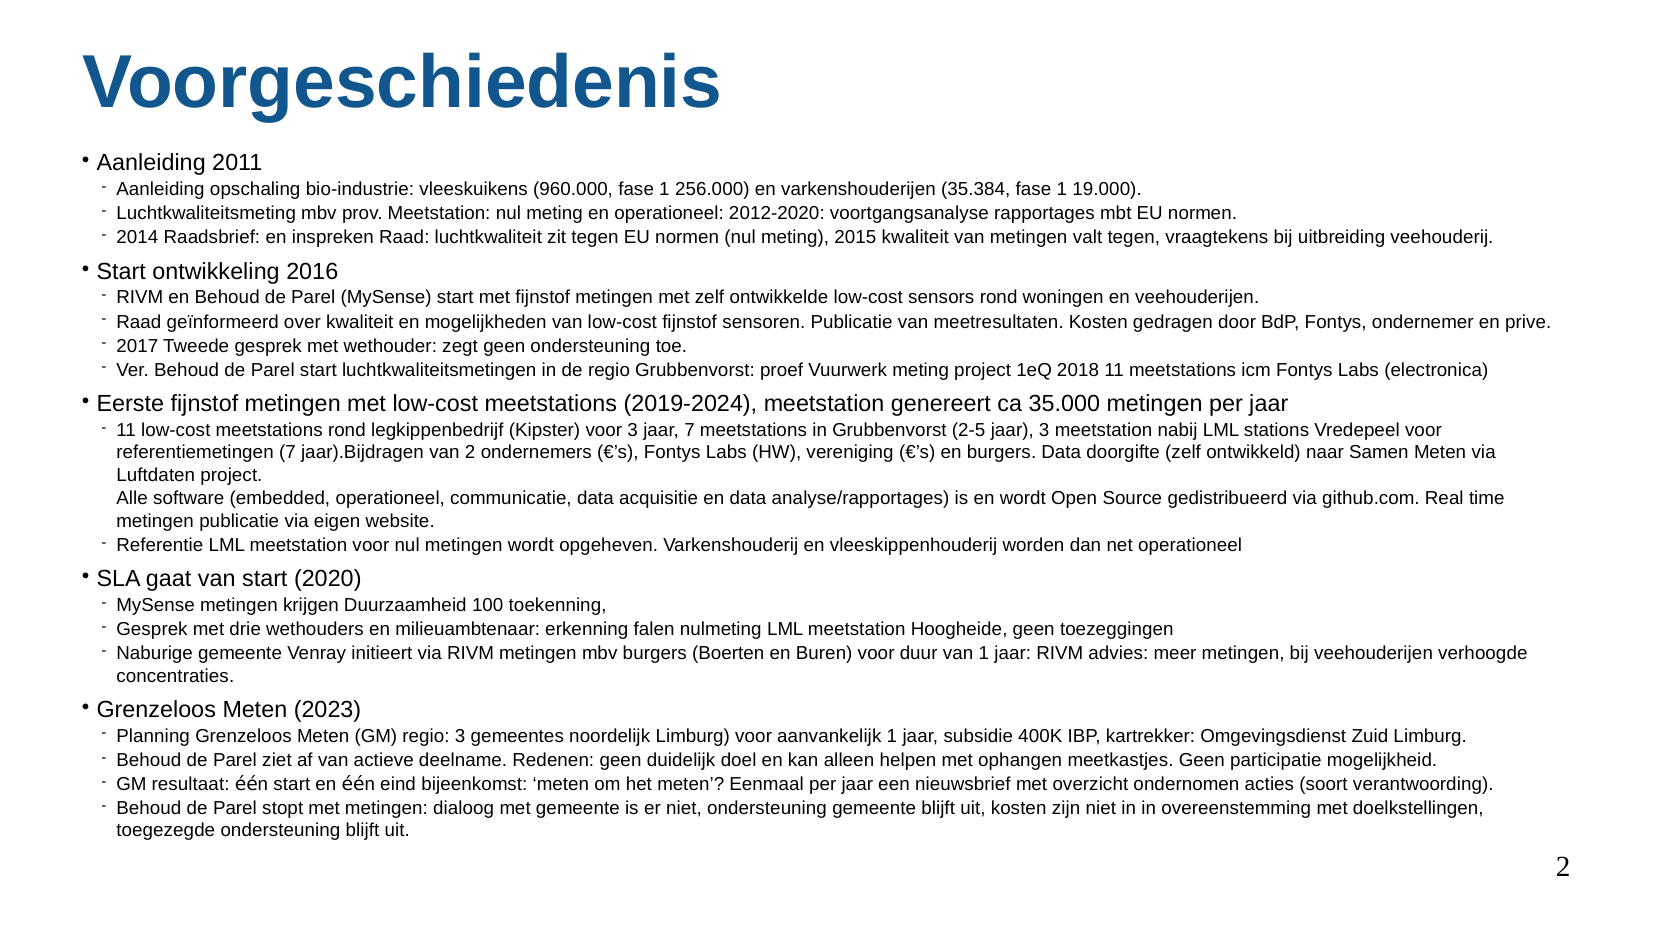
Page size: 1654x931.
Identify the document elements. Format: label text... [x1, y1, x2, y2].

list Aanleiding 2011 Aanleiding opschaling bio-industrie: vleeskuikens (960.000, fase 1 256.000) en varkenshouderijen (35.384, fase 1 19.000). Luchtkwaliteitsmeting mbv prov. Meetstation: nul meting en operationeel: 2012-2020: voortgangsanalyse rapportages mbt EU normen. 2014 Raadsbrief: en inspreken Raad: luchtkwaliteit zit tegen EU normen (nul meting), 2015 kwaliteit van metingen valt tegen, vraagtekens bij uitbreiding veehouderij. Start ontwikkeling 2016 RIVM en Behoud de Parel (MySense) start met fijnstof metingen met zelf ontwikkelde low-cost sensors rond woningen en veehouderijen. Raad geïnformeerd over kwaliteit en mogelijkheden van low-cost fijnstof sensoren. Publicatie van meetresultaten. Kosten gedragen door BdP, Fontys, ondernemer en prive. 2017 Tweede gesprek met wethouder: zegt geen ondersteuning toe. Ver. Behoud de Parel start luchtkwaliteitsmetingen in de regio Grubbenvorst: proef Vuurwerk meting project 1eQ 2018 11 meetstations icm Fontys Labs (electronica) Eerste fijnstof metingen met low-cost meetstations (2019-2024), meetstation genereert ca 35.000 metingen per jaar 11 low-cost meetstations rond legkippenbedrijf (Kipster) voor 3 jaar, 7 meetstations in Grubbenvorst (2-5 jaar), 3 meetstation nabij LML stations Vredepeel voor referentiemetingen (7 jaar).Bijdragen van 2 ondernemers (€’s), Fontys Labs (HW), vereniging (€’s) en burgers. Data doorgifte (zelf ontwikkeld) naar Samen Meten via Luftdaten project. Alle software (embedded, operationeel, communicatie, data acquisitie en data analyse/rapportages) is en wordt Open Source gedistribueerd via github.com. Real time metingen publicatie via eigen website. Referentie LML meetstation voor nul metingen wordt opgeheven. Varkenshouderij en vleeskippenhouderij worden dan net operationeel SLA gaat van start (2020) MySense metingen krijgen Duurzaamheid 100 toekenning, Gesprek met drie wethouders en milieuambtenaar: erkenning falen nulmeting LML meetstation Hoogheide, geen toezeggingen Naburige gemeente Venray initieert via RIVM metingen mbv burgers (Boerten en Buren) voor duur van 1 jaar: RIVM advies: meer metingen, bij veehouderijen verhoogde concentraties. Grenzeloos Meten (2023) Planning Grenzeloos Meten (GM) regio: 3 gemeentes noordelijk Limburg) voor aanvankelijk 1 jaar, subsidie 400K IBP, kartrekker: Omgevingsdienst Zuid Limburg. Behoud de Parel ziet af van actieve deelname. Redenen: geen duidelijk doel en kan alleen helpen met ophangen meetkastjes. Geen participatie mogelijkheid. GM resultaat: één start en één eind bijeenkomst: ‘meten om het meten’? Eenmaal per jaar een nieuwsbrief met overzicht ondernomen acties (soort verantwoording). Behoud de Parel stopt met metingen: dialoog met gemeente is er niet, ondersteuning gemeente blijft uit, kosten zijn niet in in overeenstemming met doelkstellingen, toegezegde ondersteuning blijft uit. [76, 147, 1565, 886]
title Voorgeschiedenis [82, 32, 1571, 123]
